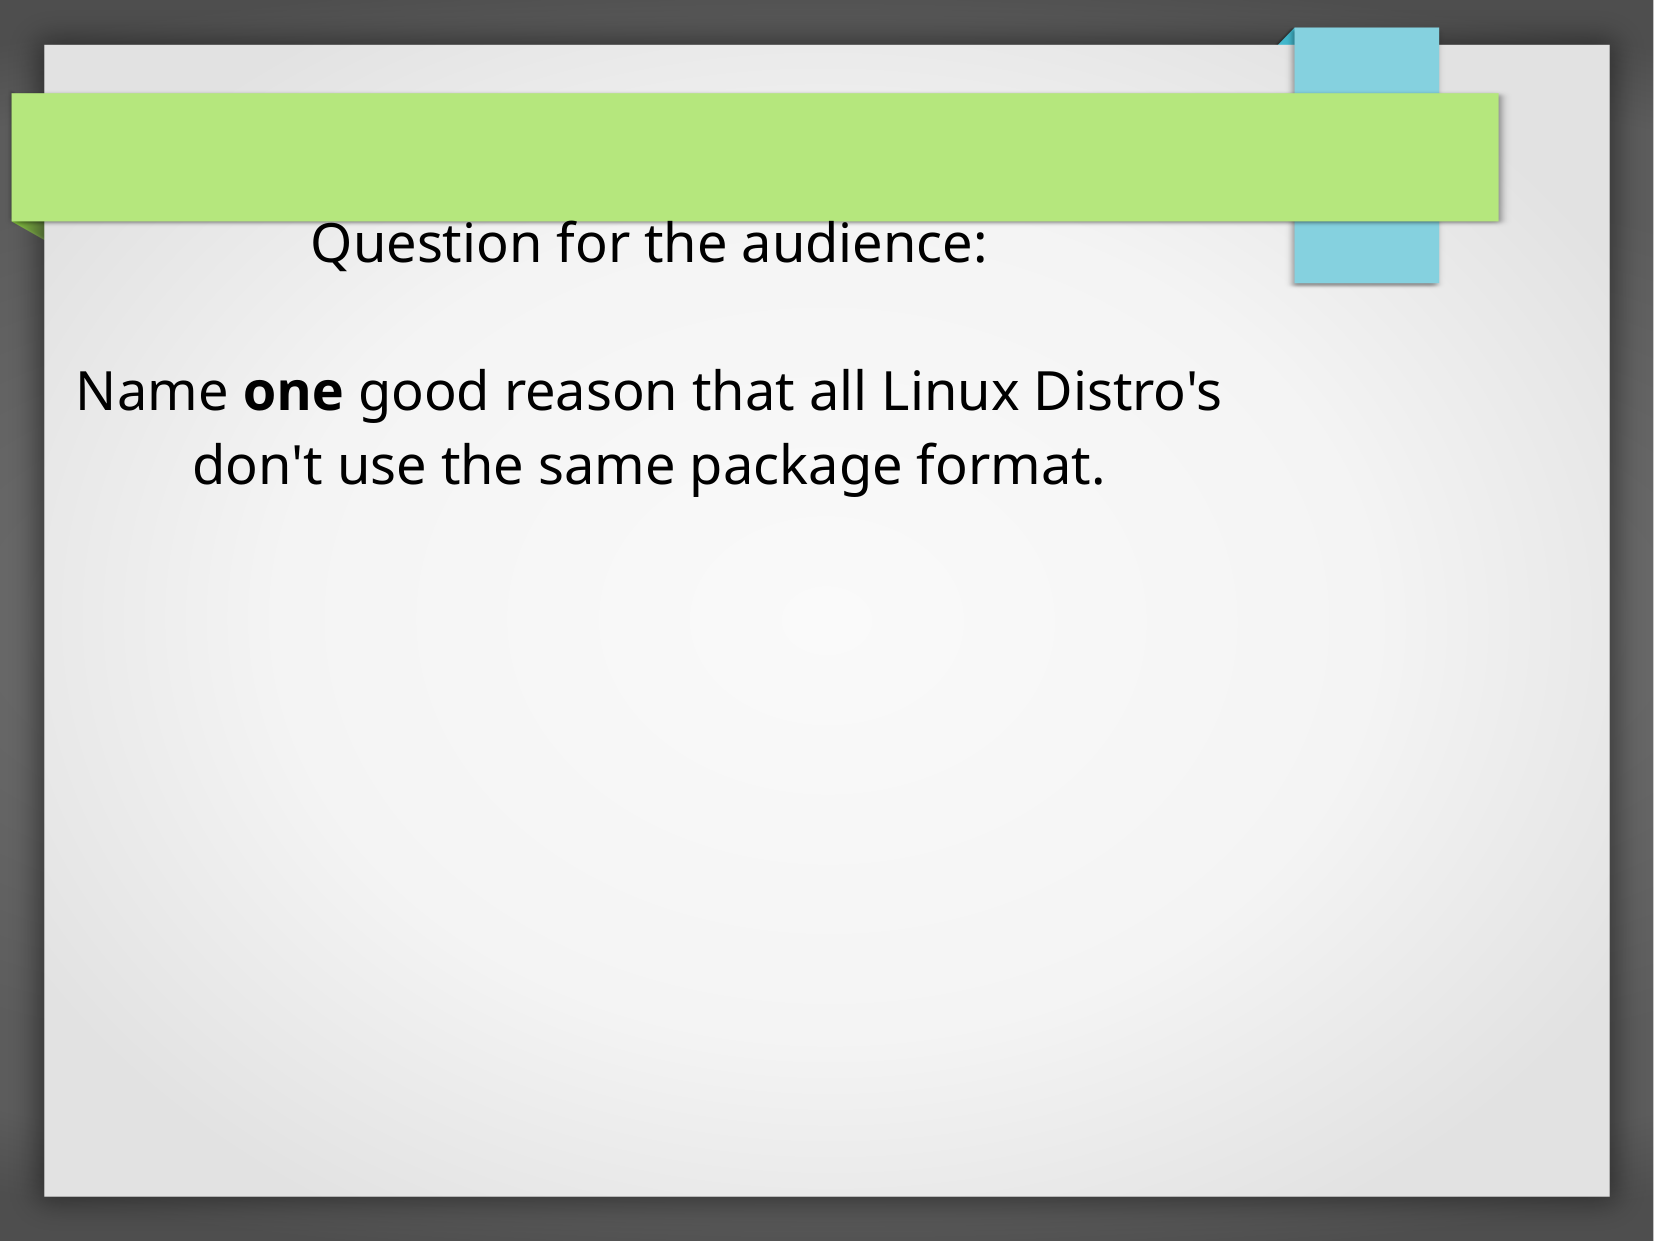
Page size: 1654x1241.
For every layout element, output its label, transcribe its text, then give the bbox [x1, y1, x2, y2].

picture [0, 0, 1654, 1241]
subtitle Question for the audience: Name one good reason that all Linux Distro's don't use the same package format. [70, 106, 1229, 1063]
